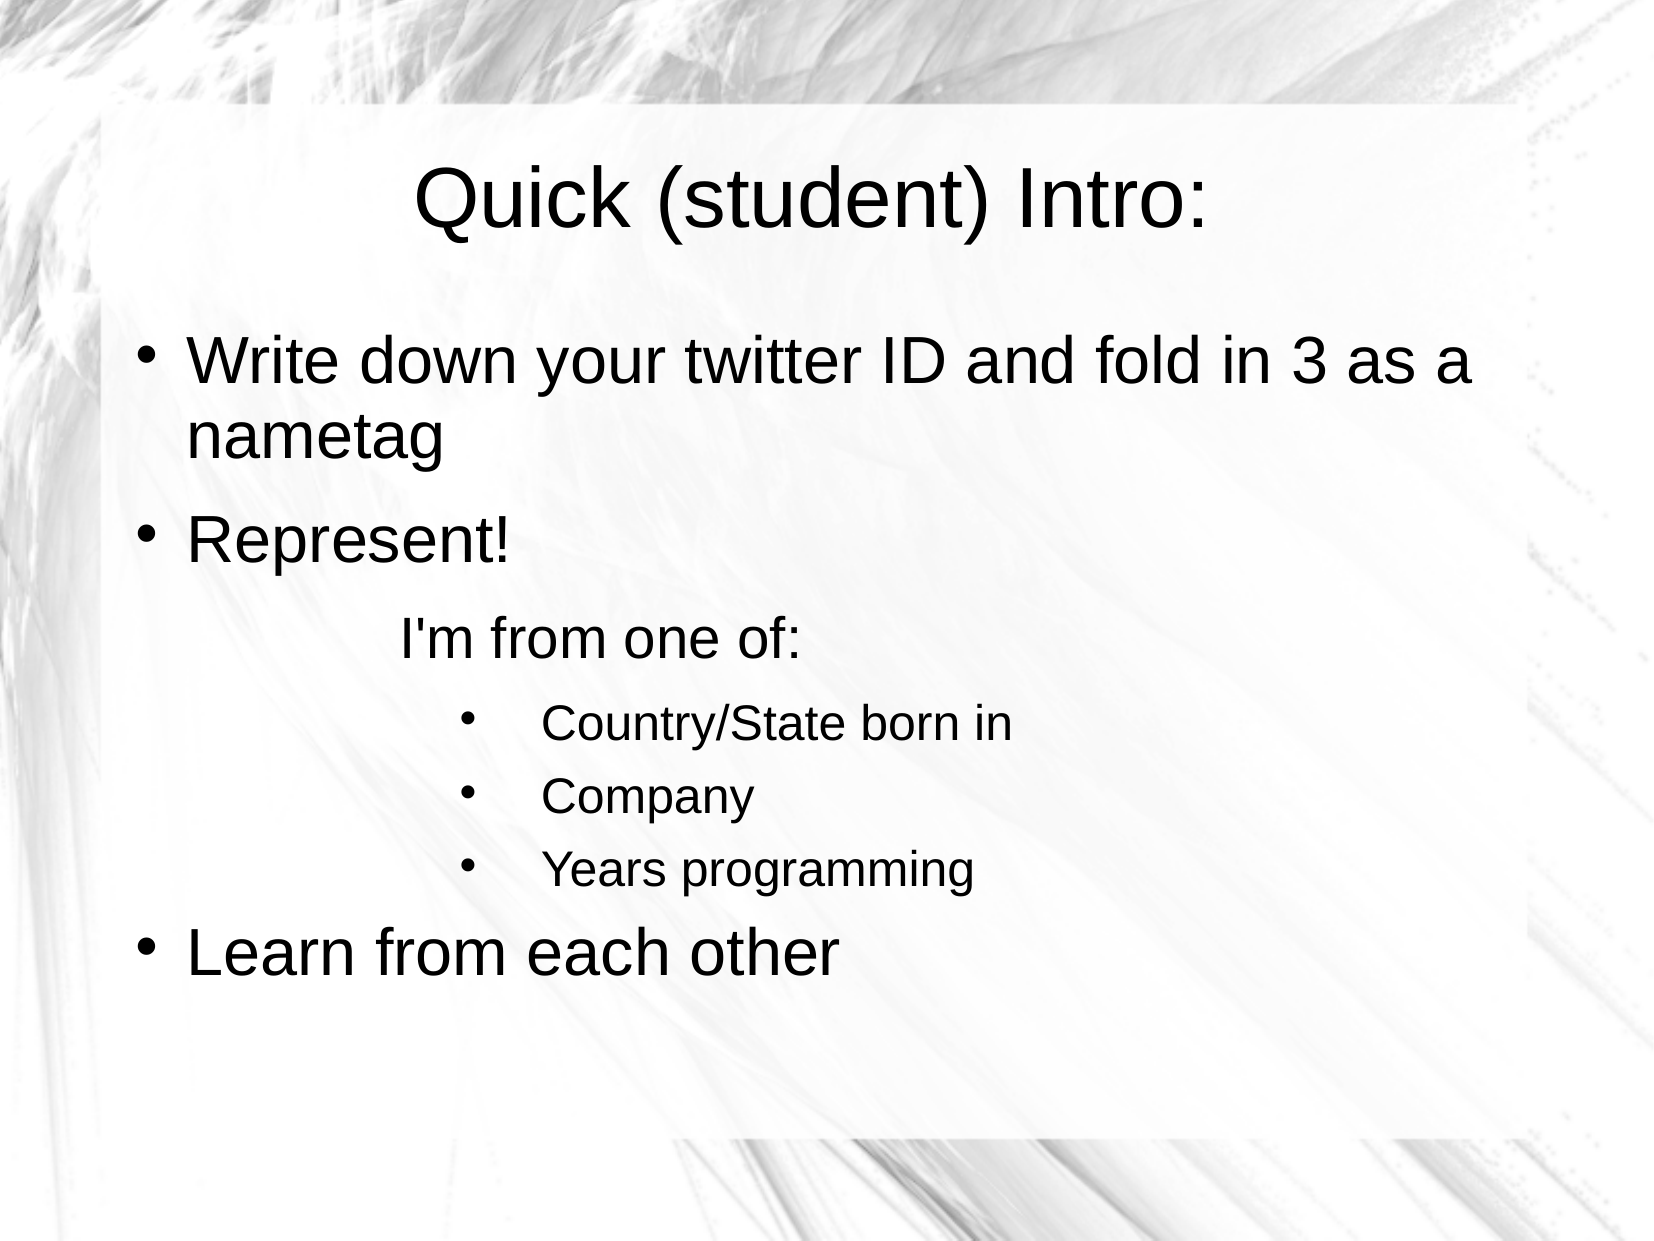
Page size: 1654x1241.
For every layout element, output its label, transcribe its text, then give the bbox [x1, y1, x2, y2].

title Quick (student) Intro: [118, 112, 1506, 281]
picture [0, 0, 1654, 1241]
list Write down your twitter ID and fold in 3 as a nametag Represent! I'm from one of: Country/State born in Company Years programming Learn from each other [118, 319, 1571, 991]
